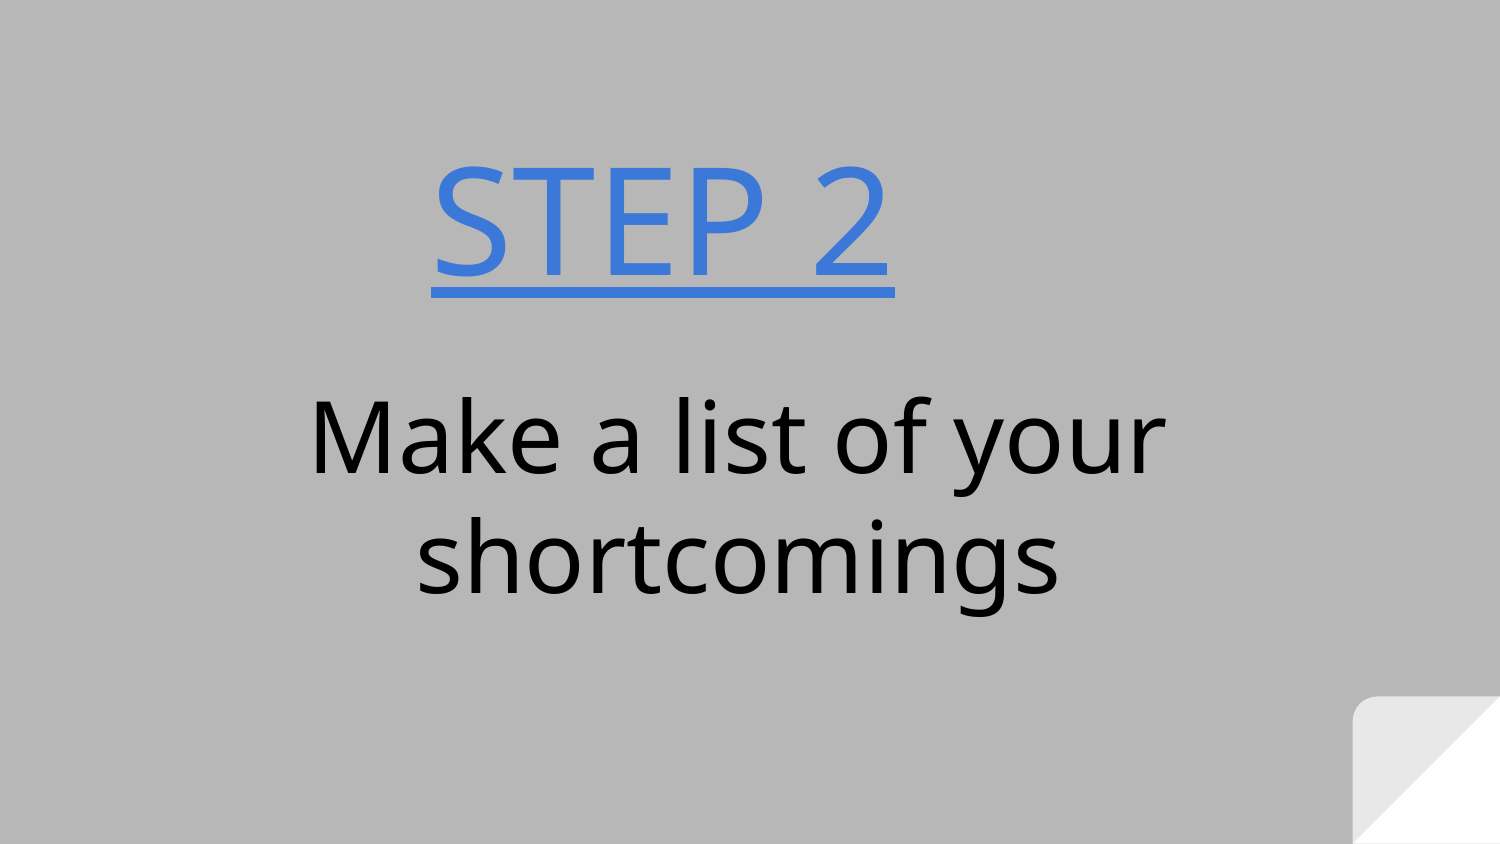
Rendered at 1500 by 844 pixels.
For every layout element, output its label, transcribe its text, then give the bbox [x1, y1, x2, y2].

title Make a list of your shortcomings [64, 298, 1413, 629]
text_box STEP 2 [415, 110, 981, 343]
